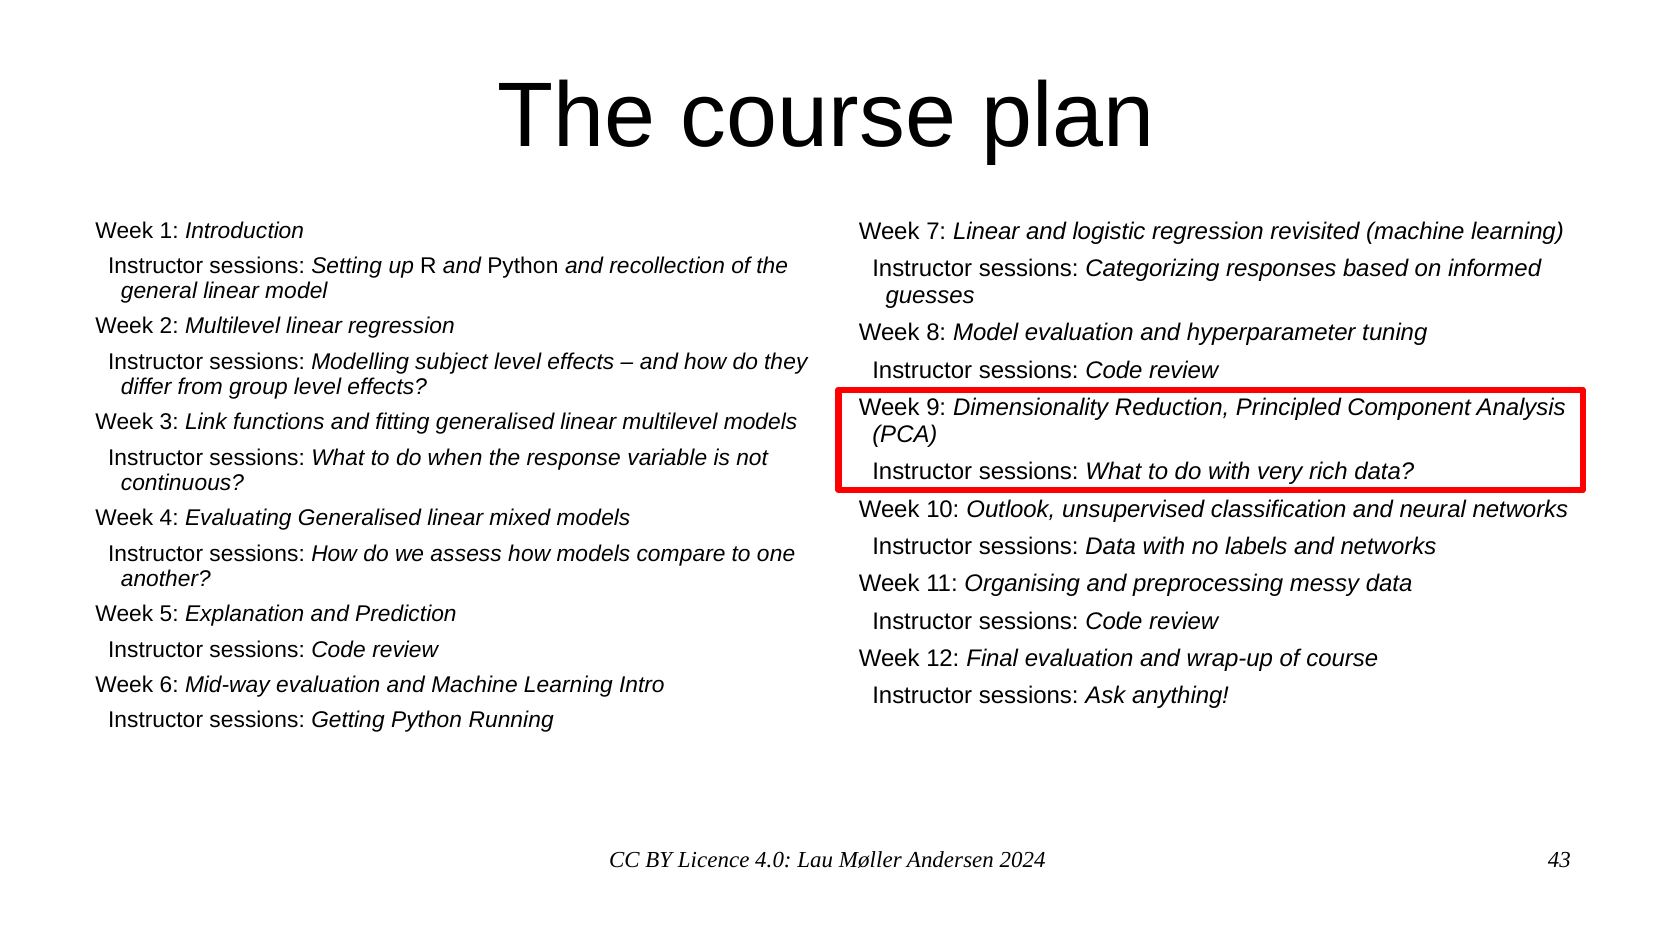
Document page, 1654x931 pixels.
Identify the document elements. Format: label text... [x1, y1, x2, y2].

list Week 7: Linear and logistic regression revisited (machine learning) Instructor sessions: Categorizing responses based on informed guesses Week 8: Model evaluation and hyperparameter tuning Instructor sessions: Code review Week 9: Dimensionality Reduction, Principled Component Analysis (PCA) Instructor sessions: What to do with very rich data? Week 10: Outlook, unsupervised classification and neural networks Instructor sessions: Data with no labels and networks Week 11: Organising and preprocessing messy data Instructor sessions: Code review Week 12: Final evaluation and wrap-up of course Instructor sessions: Ask anything! [845, 393, 1572, 487]
list Week 7: Linear and logistic regression revisited (machine learning) Instructor sessions: Categorizing responses based on informed guesses Week 8: Model evaluation and hyperparameter tuning Instructor sessions: Code review Week 9: Dimensionality Reduction, Principled Component Analysis (PCA) Instructor sessions: What to do with very rich data? Week 10: Outlook, unsupervised classification and neural networks Instructor sessions: Data with no labels and networks Week 11: Organising and preprocessing messy data Instructor sessions: Code review Week 12: Final evaluation and wrap-up of course Instructor sessions: Ask anything! [845, 493, 1572, 758]
list Week 7: Linear and logistic regression revisited (machine learning) Instructor sessions: Categorizing responses based on informed guesses Week 8: Model evaluation and hyperparameter tuning Instructor sessions: Code review Week 9: Dimensionality Reduction, Principled Component Analysis (PCA) Instructor sessions: What to do with very rich data? Week 10: Outlook, unsupervised classification and neural networks Instructor sessions: Data with no labels and networks Week 11: Organising and preprocessing messy data Instructor sessions: Code review Week 12: Final evaluation and wrap-up of course Instructor sessions: Ask anything! [845, 217, 1572, 387]
title The course plan [82, 37, 1571, 193]
list Week 1: Introduction Instructor sessions: Setting up R and Python and recollection of the general linear model Week 2: Multilevel linear regression Instructor sessions: Modelling subject level effects – and how do they differ from group level effects? Week 3: Link functions and fitting generalised linear multilevel models Instructor sessions: What to do when the response variable is not continuous? Week 4: Evaluating Generalised linear mixed models Instructor sessions: How do we assess how models compare to one another? Week 5: Explanation and Prediction Instructor sessions: Code review Week 6: Mid-way evaluation and Machine Learning Intro Instructor sessions: Getting Python Running [82, 217, 809, 758]
